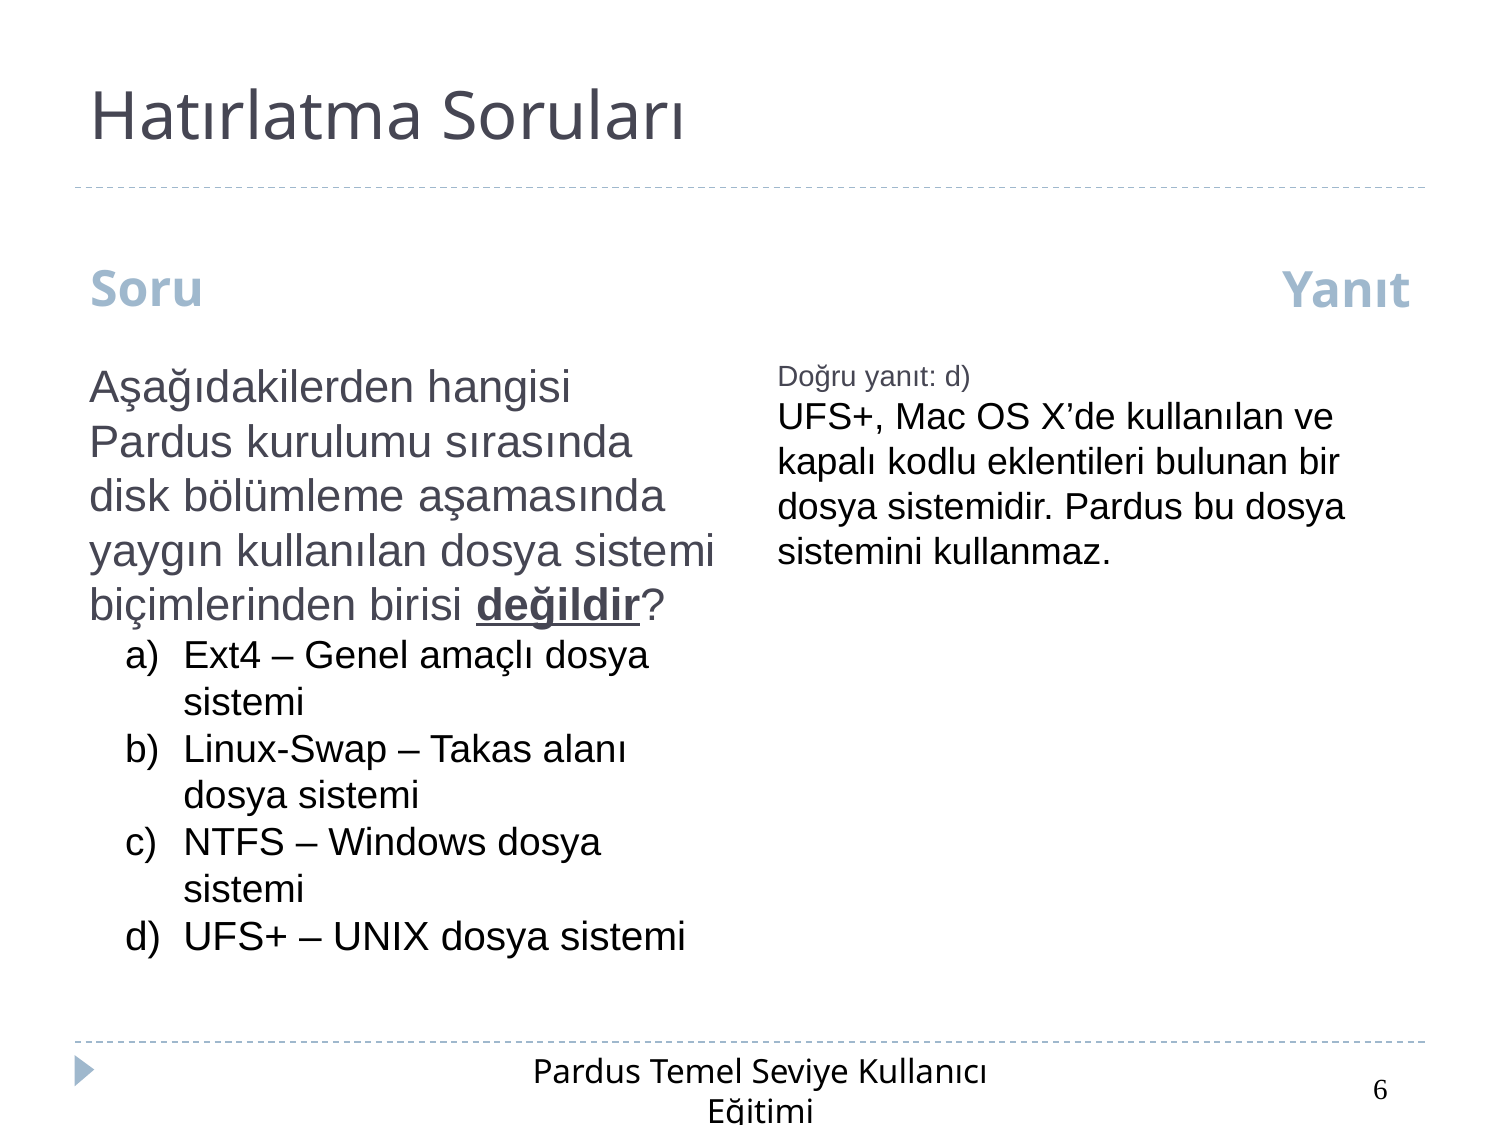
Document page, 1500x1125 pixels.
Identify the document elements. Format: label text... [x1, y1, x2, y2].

list Yanıt [762, 212, 1426, 325]
title Hatırlatma Soruları [75, 37, 1425, 188]
list Doğru yanıt: d) UFS+, Mac OS X’de kullanılan ve kapalı kodlu eklentileri bulunan bir dosya sistemidir. Pardus bu dosya sistemini kullanmaz. [762, 350, 1425, 1013]
list Aşağıdakilerden hangisi Pardus kurulumu sırasında disk bölümleme aşamasında yaygın kullanılan dosya sistemi biçimlerinden birisi değildir? Ext4 – Genel amaçlı dosya sistemi Linux-Swap – Takas alanı dosya sistemi NTFS – Windows dosya sistemi UFS+ – UNIX dosya sistemi [75, 350, 738, 1013]
list Soru [75, 210, 738, 324]
